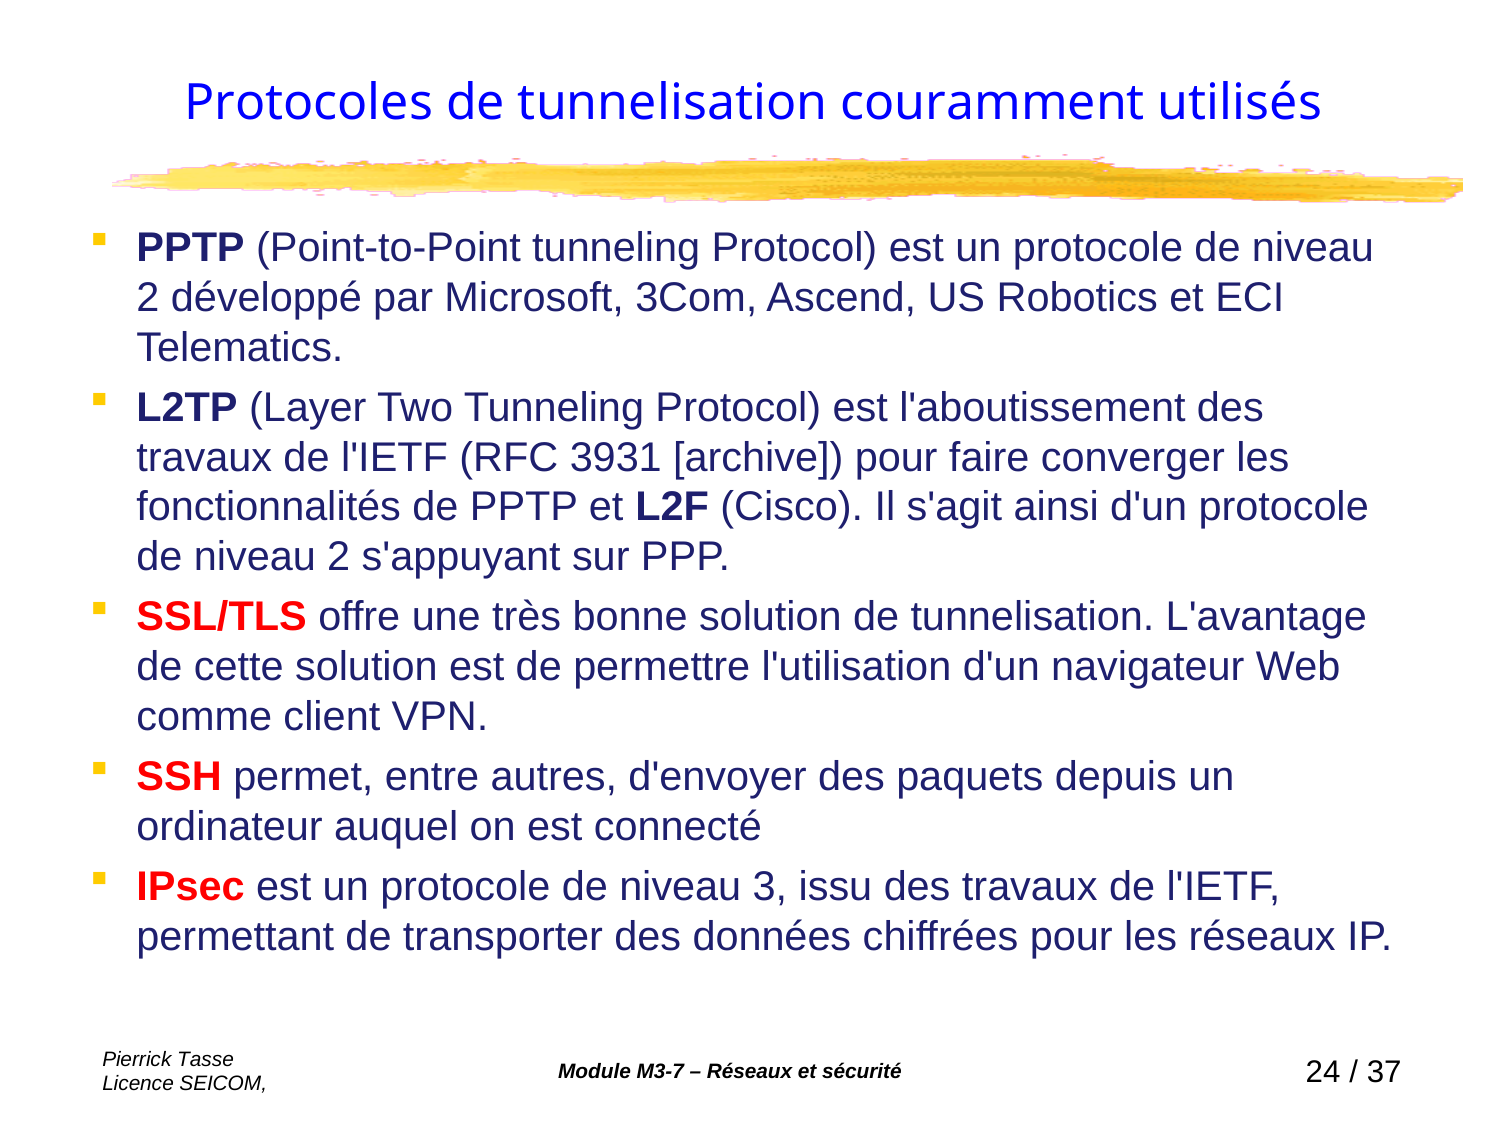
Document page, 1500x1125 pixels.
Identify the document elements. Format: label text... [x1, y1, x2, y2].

picture [112, 149, 1463, 213]
list PPTP (Point-to-Point tunneling Protocol) est un protocole de niveau 2 développé par Microsoft, 3Com, Ascend, US Robotics et ECI Telematics. L2TP (Layer Two Tunneling Protocol) est l'aboutissement des travaux de l'IETF (RFC 3931 [archive]) pour faire converger les fonctionnalités de PPTP et L2F (Cisco). Il s'agit ainsi d'un protocole de niveau 2 s'appuyant sur PPP. SSL/TLS offre une très bonne solution de tunnelisation. L'avantage de cette solution est de permettre l'utilisation d'un navigateur Web comme client VPN. SSH permet, entre autres, d'envoyer des paquets depuis un ordinateur auquel on est connecté IPsec est un protocole de niveau 3, issu des travaux de l'IETF, permettant de transporter des données chiffrées pour les réseaux IP. [74, 212, 1417, 1016]
title Protocoles de tunnelisation couramment utilisés [62, 37, 1338, 138]
